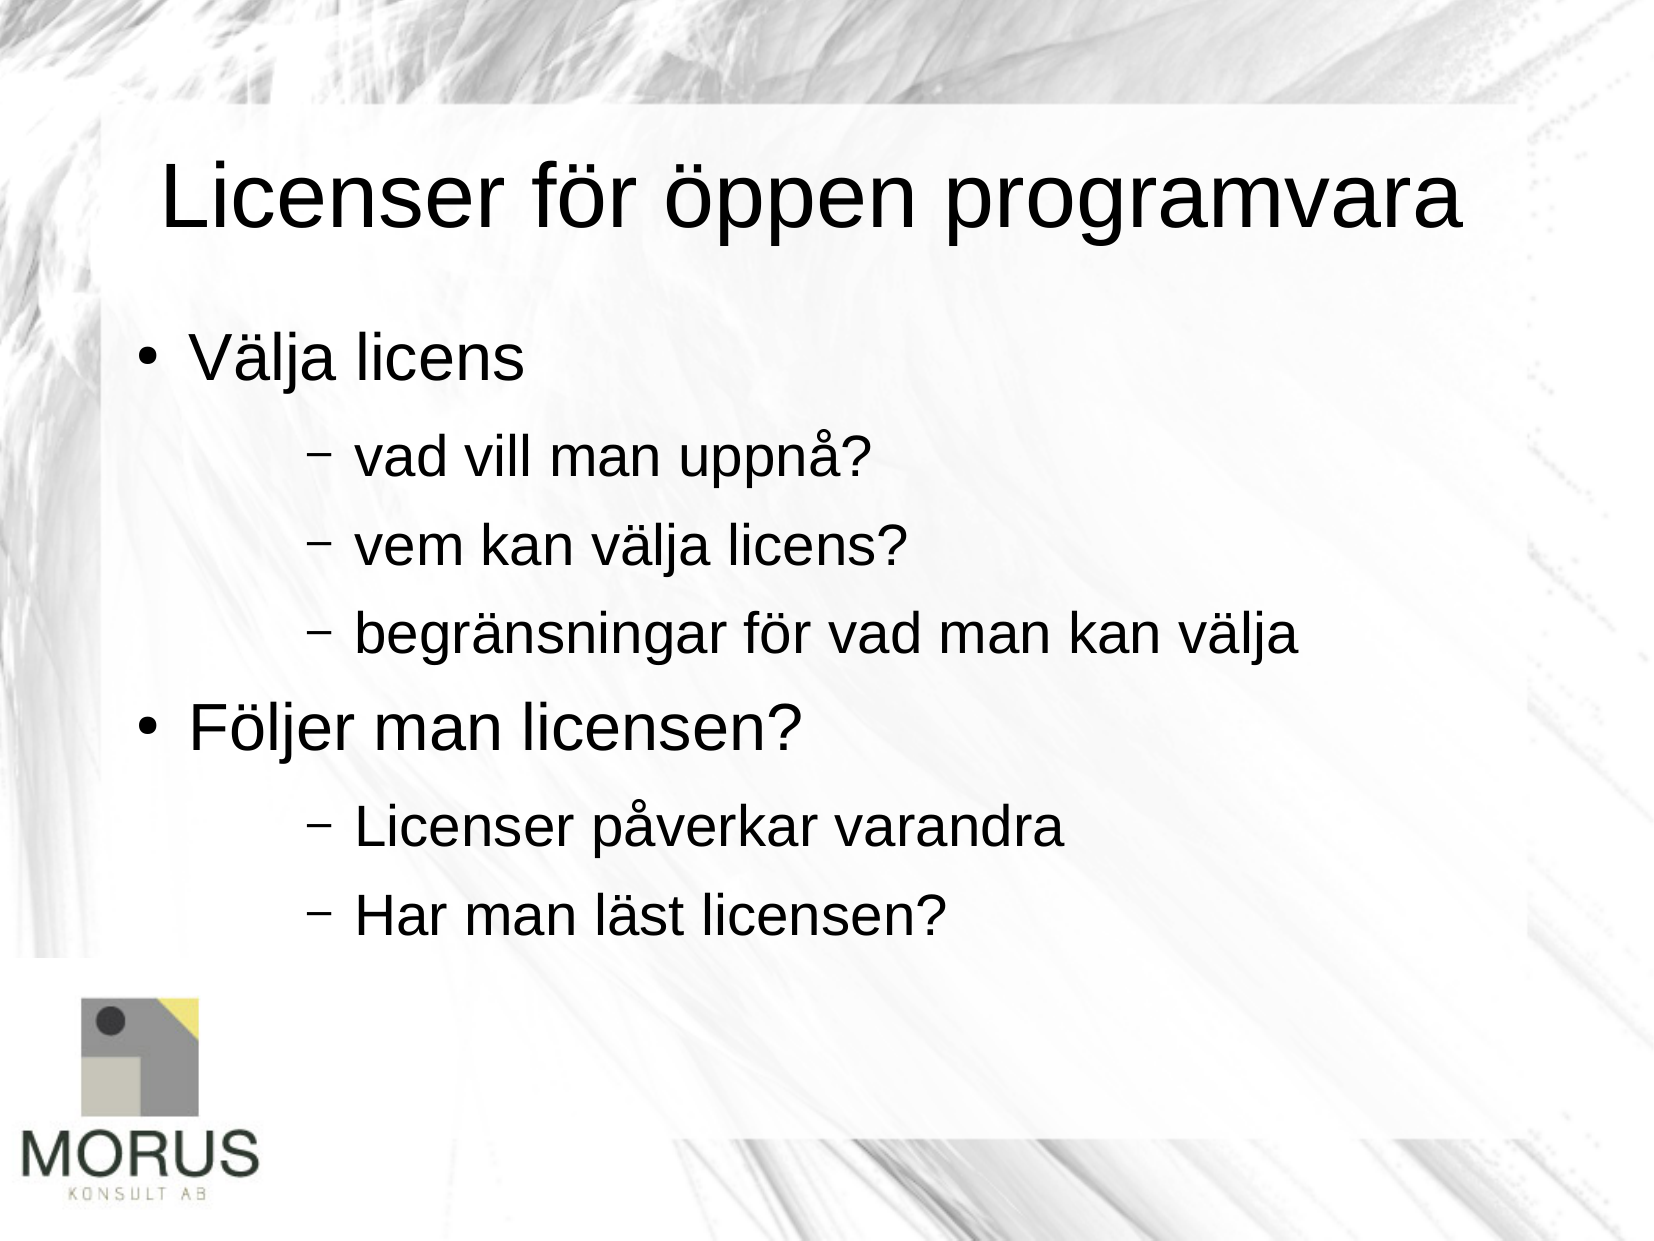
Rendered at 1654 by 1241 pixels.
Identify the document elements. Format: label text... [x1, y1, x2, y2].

list Välja licens vad vill man uppnå? vem kan välja licens? begränsningar för vad man kan välja Följer man licensen? Licenser påverkar varandra Har man läst licensen? [118, 319, 1571, 1047]
title Licenser för öppen programvara [118, 112, 1506, 281]
picture [0, 0, 1654, 1241]
